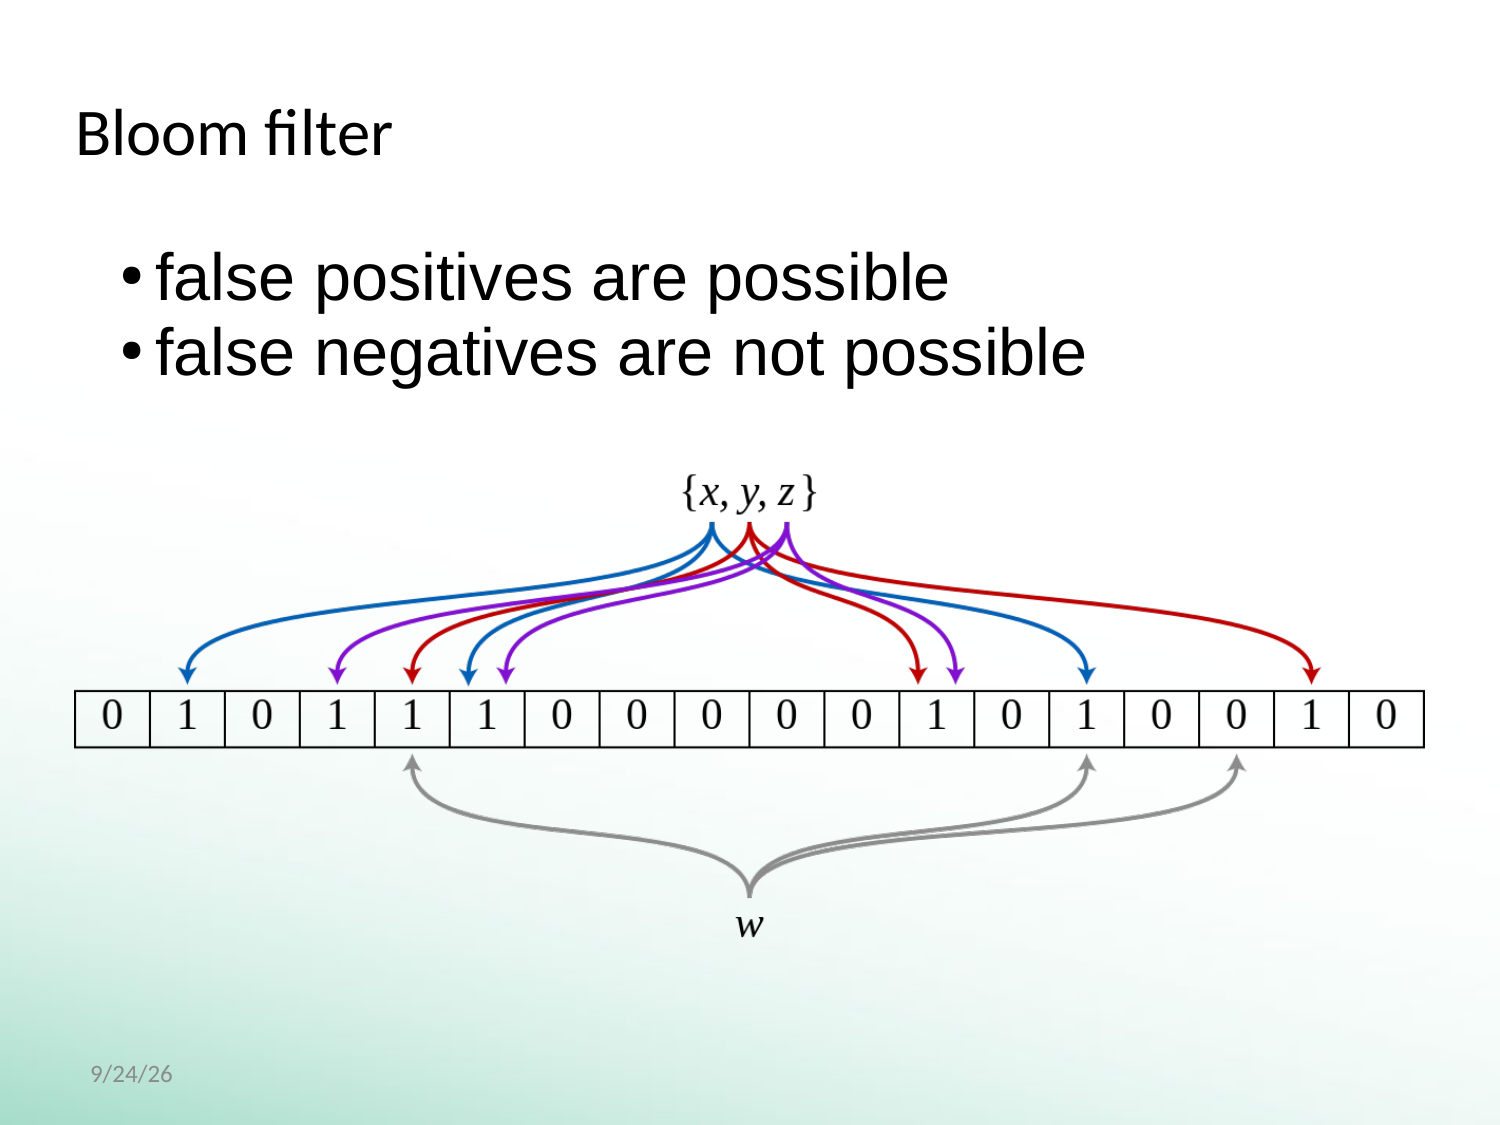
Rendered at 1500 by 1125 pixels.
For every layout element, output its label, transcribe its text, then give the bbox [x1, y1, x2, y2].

title Bloom filter [75, 45, 1425, 233]
picture [0, 0, 1500, 1125]
text_box false positives are possible false negatives are not possible [105, 232, 1108, 397]
